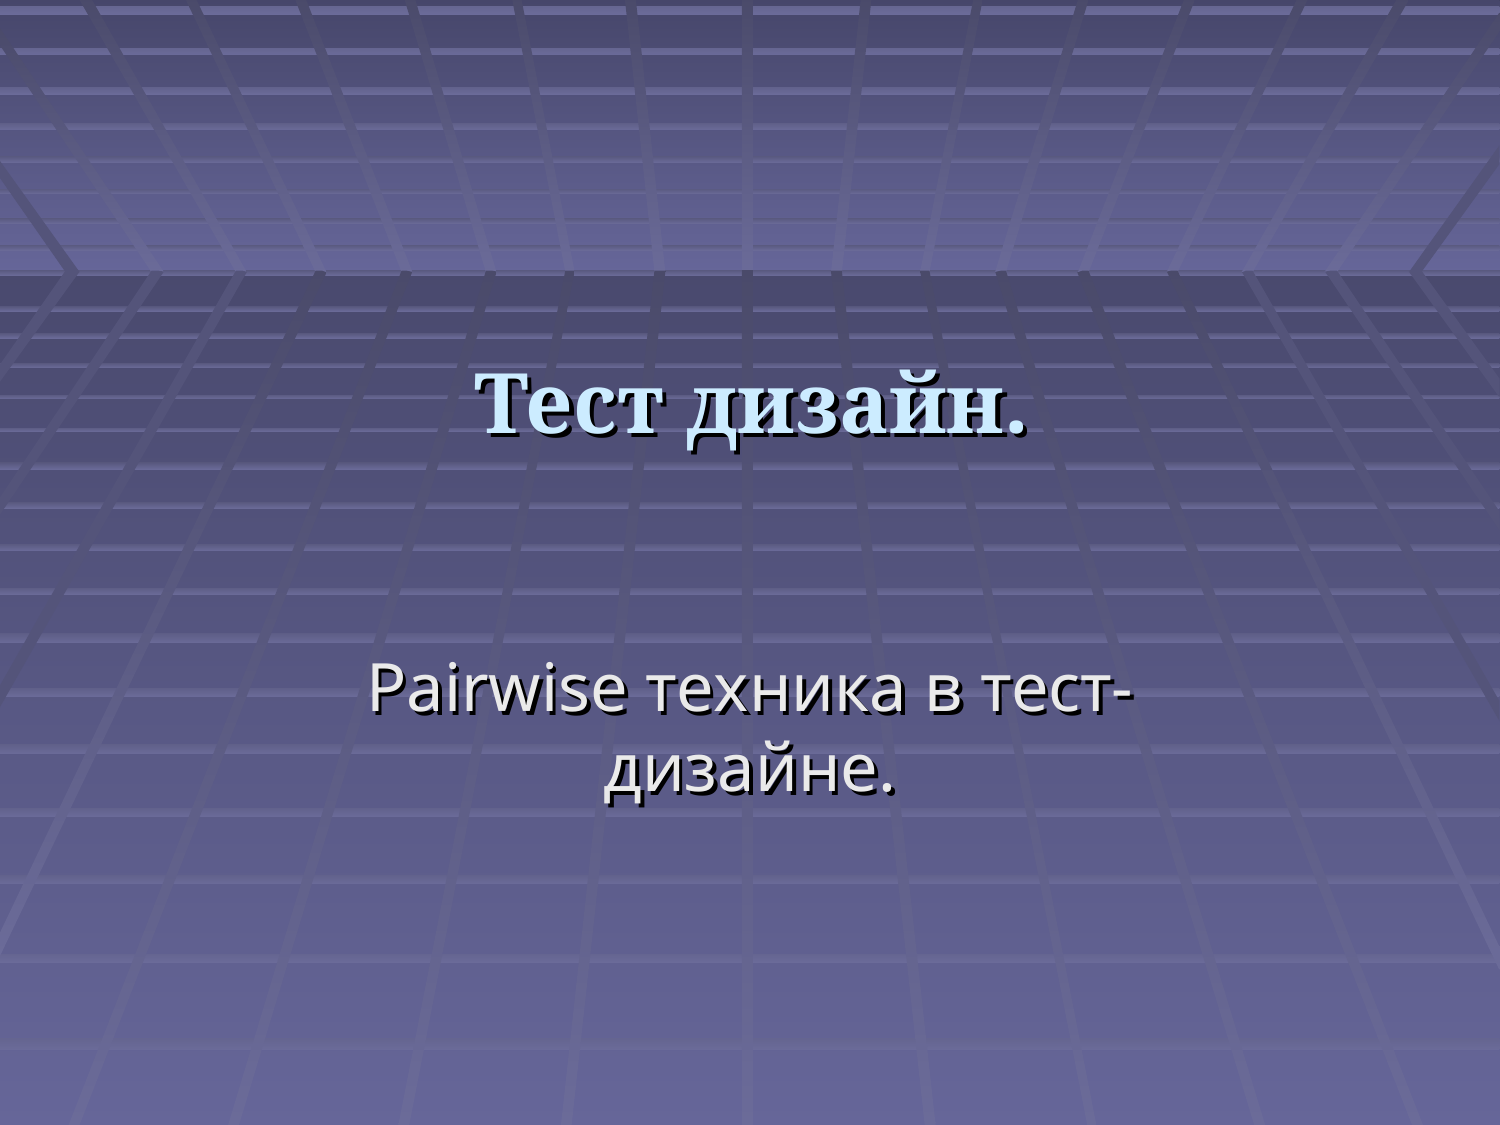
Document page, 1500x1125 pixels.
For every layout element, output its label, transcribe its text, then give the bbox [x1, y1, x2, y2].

title Тест дизайн. [76, 172, 1427, 458]
subtitle Pairwise техника в тест-дизайне. [225, 637, 1276, 926]
